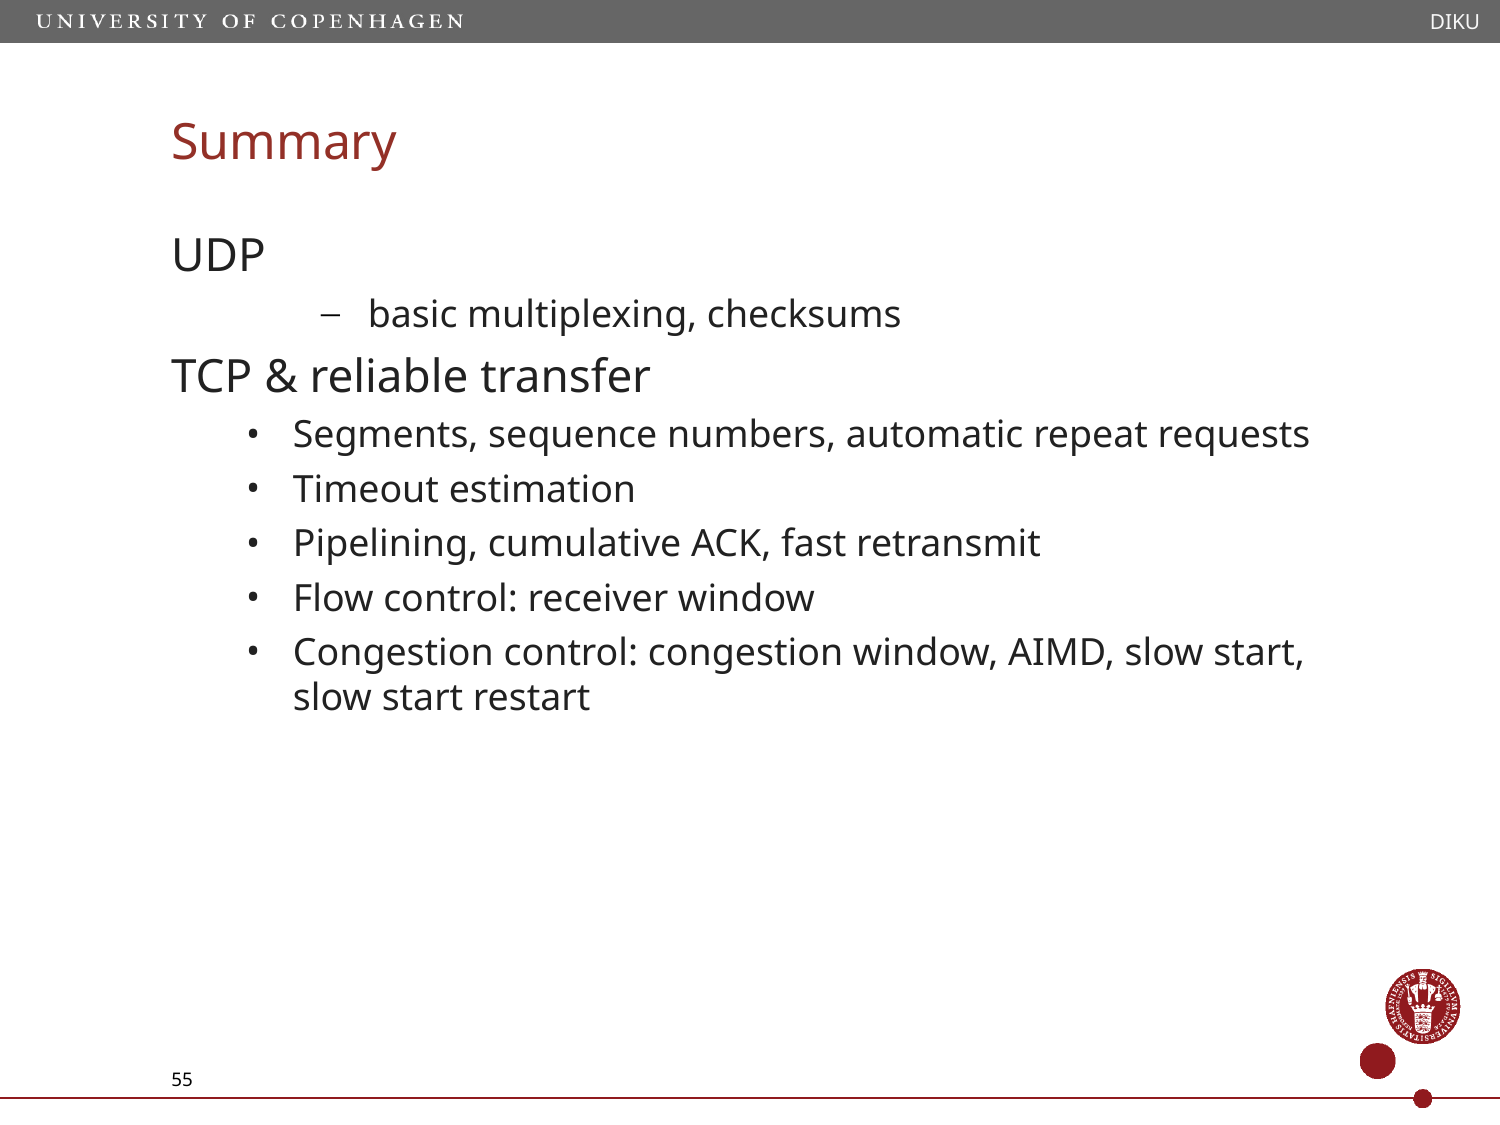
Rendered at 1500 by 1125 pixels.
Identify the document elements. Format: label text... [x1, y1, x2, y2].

list UDP basic multiplexing, checksums TCP & reliable transfer Segments, sequence numbers, automatic repeat requests Timeout estimation Pipelining, cumulative ACK, fast retransmit Flow control: receiver window Congestion control: congestion window, AIMD, slow start, slow start restart [171, 225, 1329, 900]
text_box DIKU [469, 0, 1495, 43]
title Summary [171, 75, 1329, 171]
picture [0, 910, 1500, 1122]
text_box <number> [171, 1067, 522, 1092]
